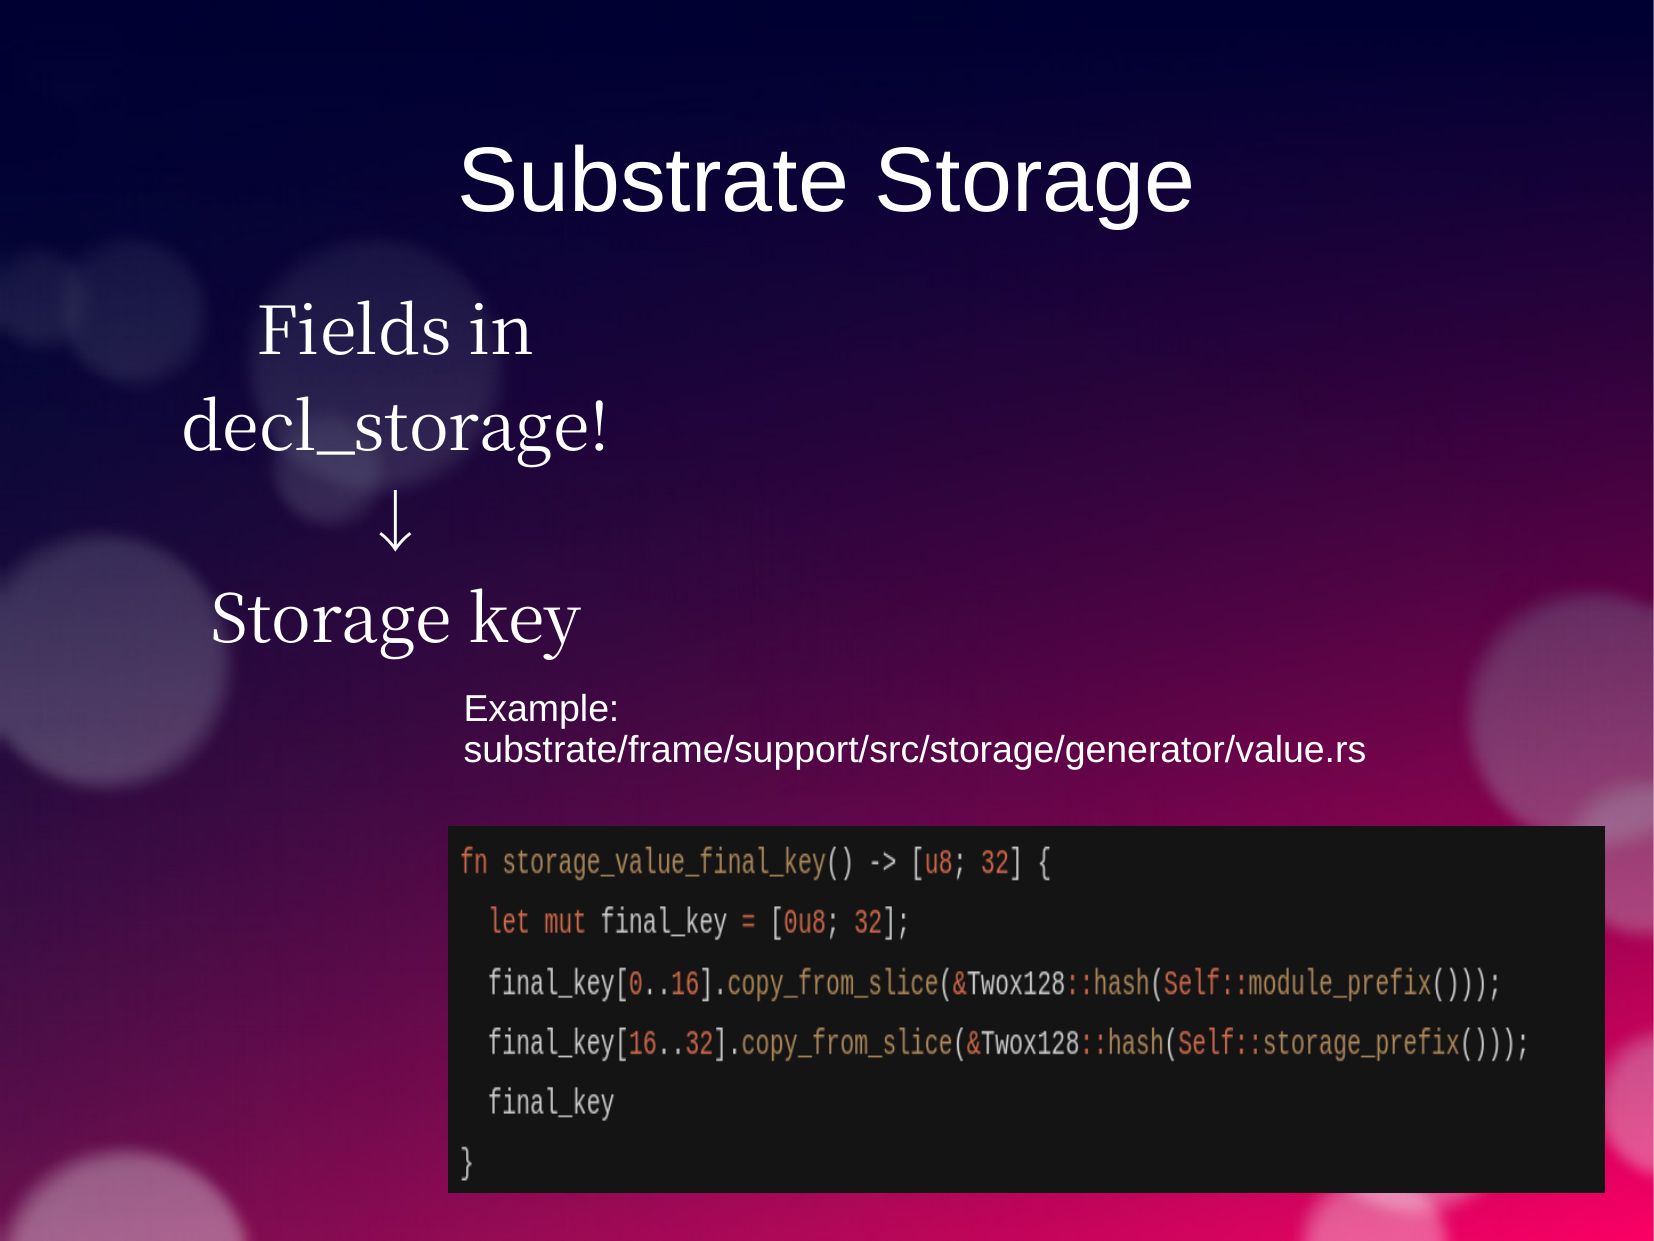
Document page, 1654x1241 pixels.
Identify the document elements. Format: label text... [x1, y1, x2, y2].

subtitle Fields in decl_storage! ↓ Storage key [35, 259, 756, 680]
text_box Example: substrate/frame/support/src/storage/generator/value.rs [448, 679, 1477, 786]
picture [0, 0, 1654, 1241]
title Substrate Storage [82, 76, 1571, 284]
